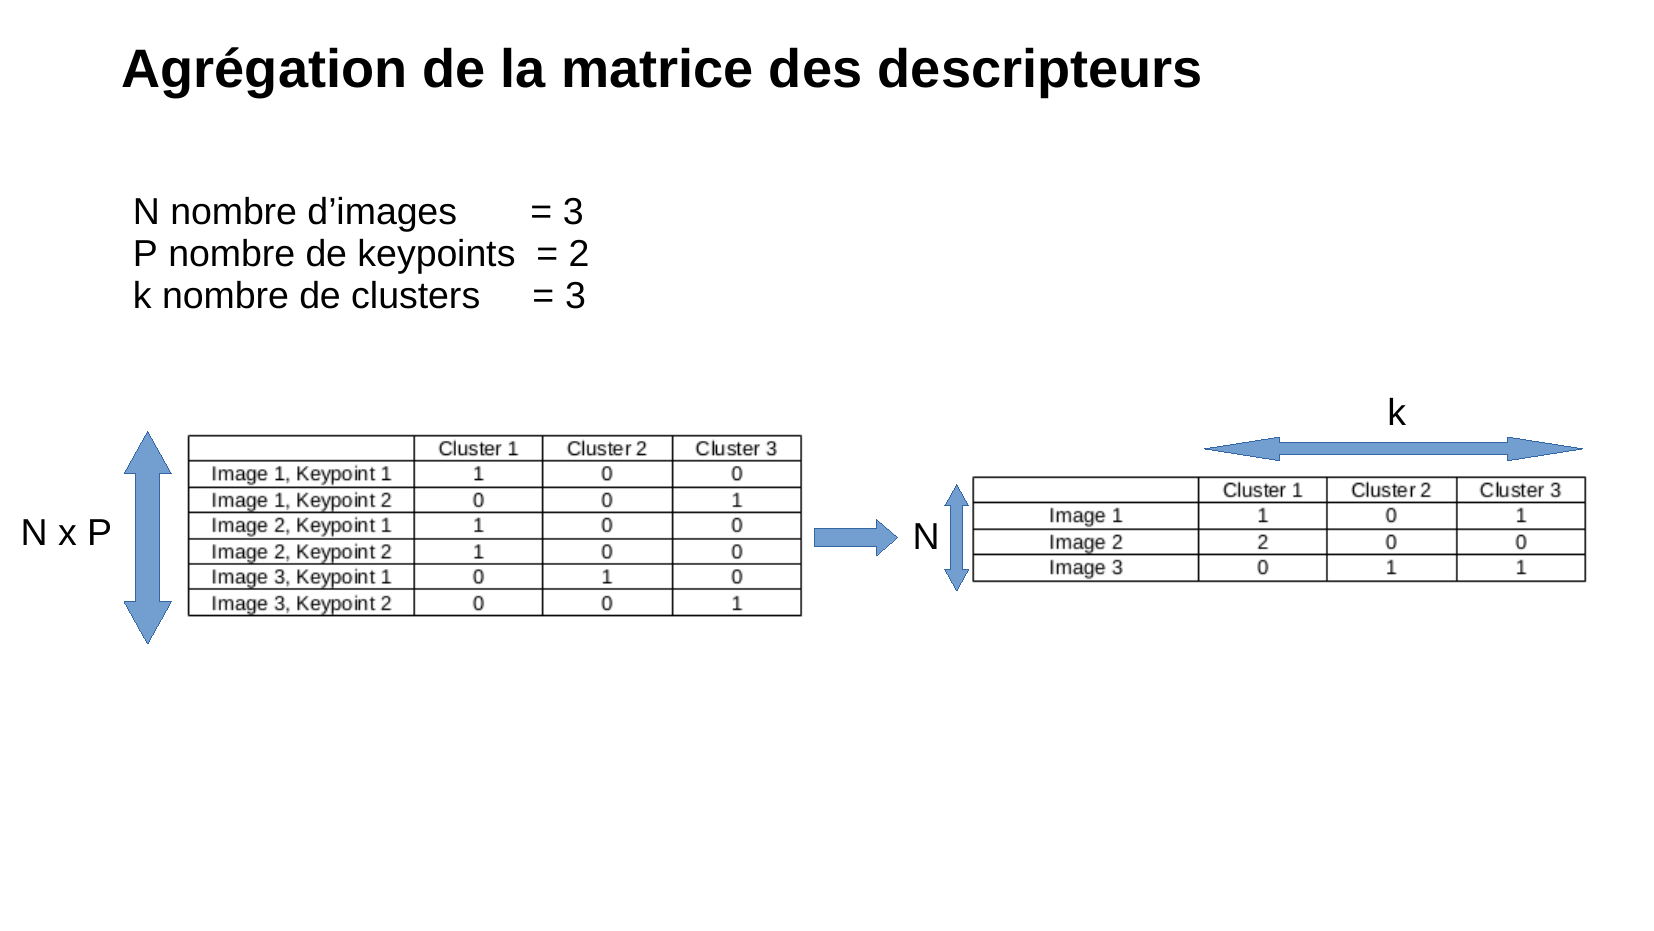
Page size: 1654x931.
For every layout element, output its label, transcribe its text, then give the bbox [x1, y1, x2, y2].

picture [185, 429, 810, 626]
text_box [944, 484, 969, 591]
text_box [814, 519, 897, 556]
text_box [124, 431, 172, 644]
text_box [1204, 437, 1583, 461]
text_box k [1372, 383, 1421, 441]
text_box N x P [5, 504, 128, 562]
text_box Agrégation de la matrice des descripteurs [106, 31, 1220, 107]
picture [968, 472, 1591, 587]
text_box N [897, 507, 955, 565]
text_box N nombre d’images = 3 P nombre de keypoints = 2 k nombre de clusters = 3 [118, 183, 605, 324]
